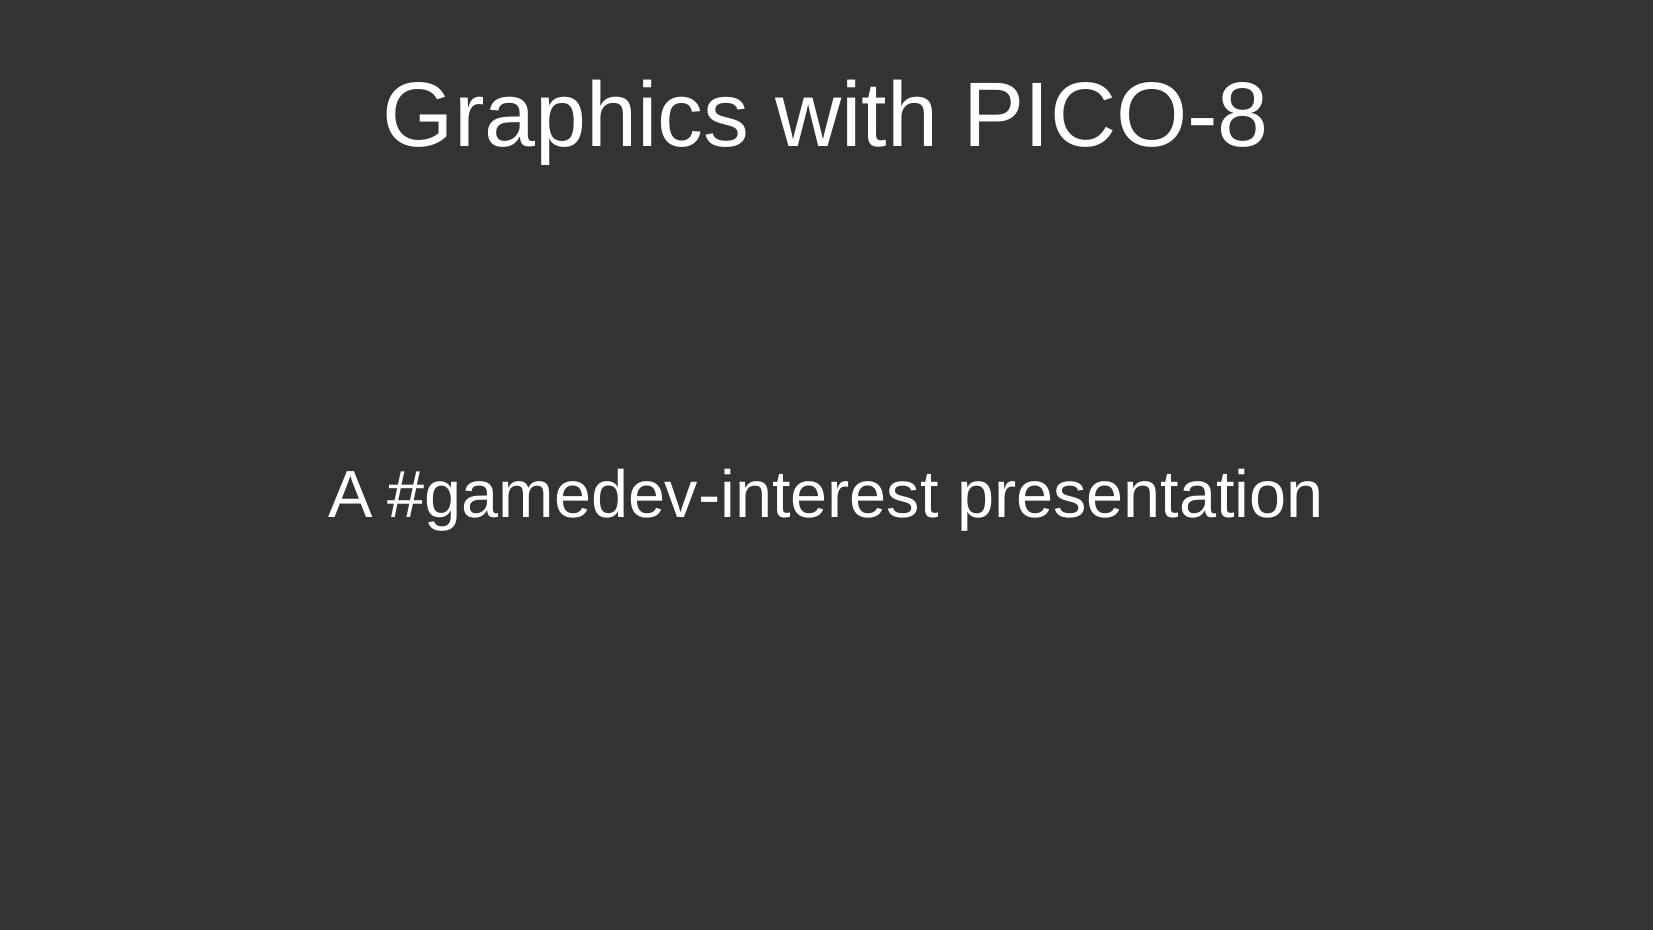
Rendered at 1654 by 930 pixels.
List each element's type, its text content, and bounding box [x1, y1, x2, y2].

title Graphics with PICO-8 [82, 12, 1571, 218]
subtitle A #gamedev-interest presentation [82, 224, 1571, 765]
